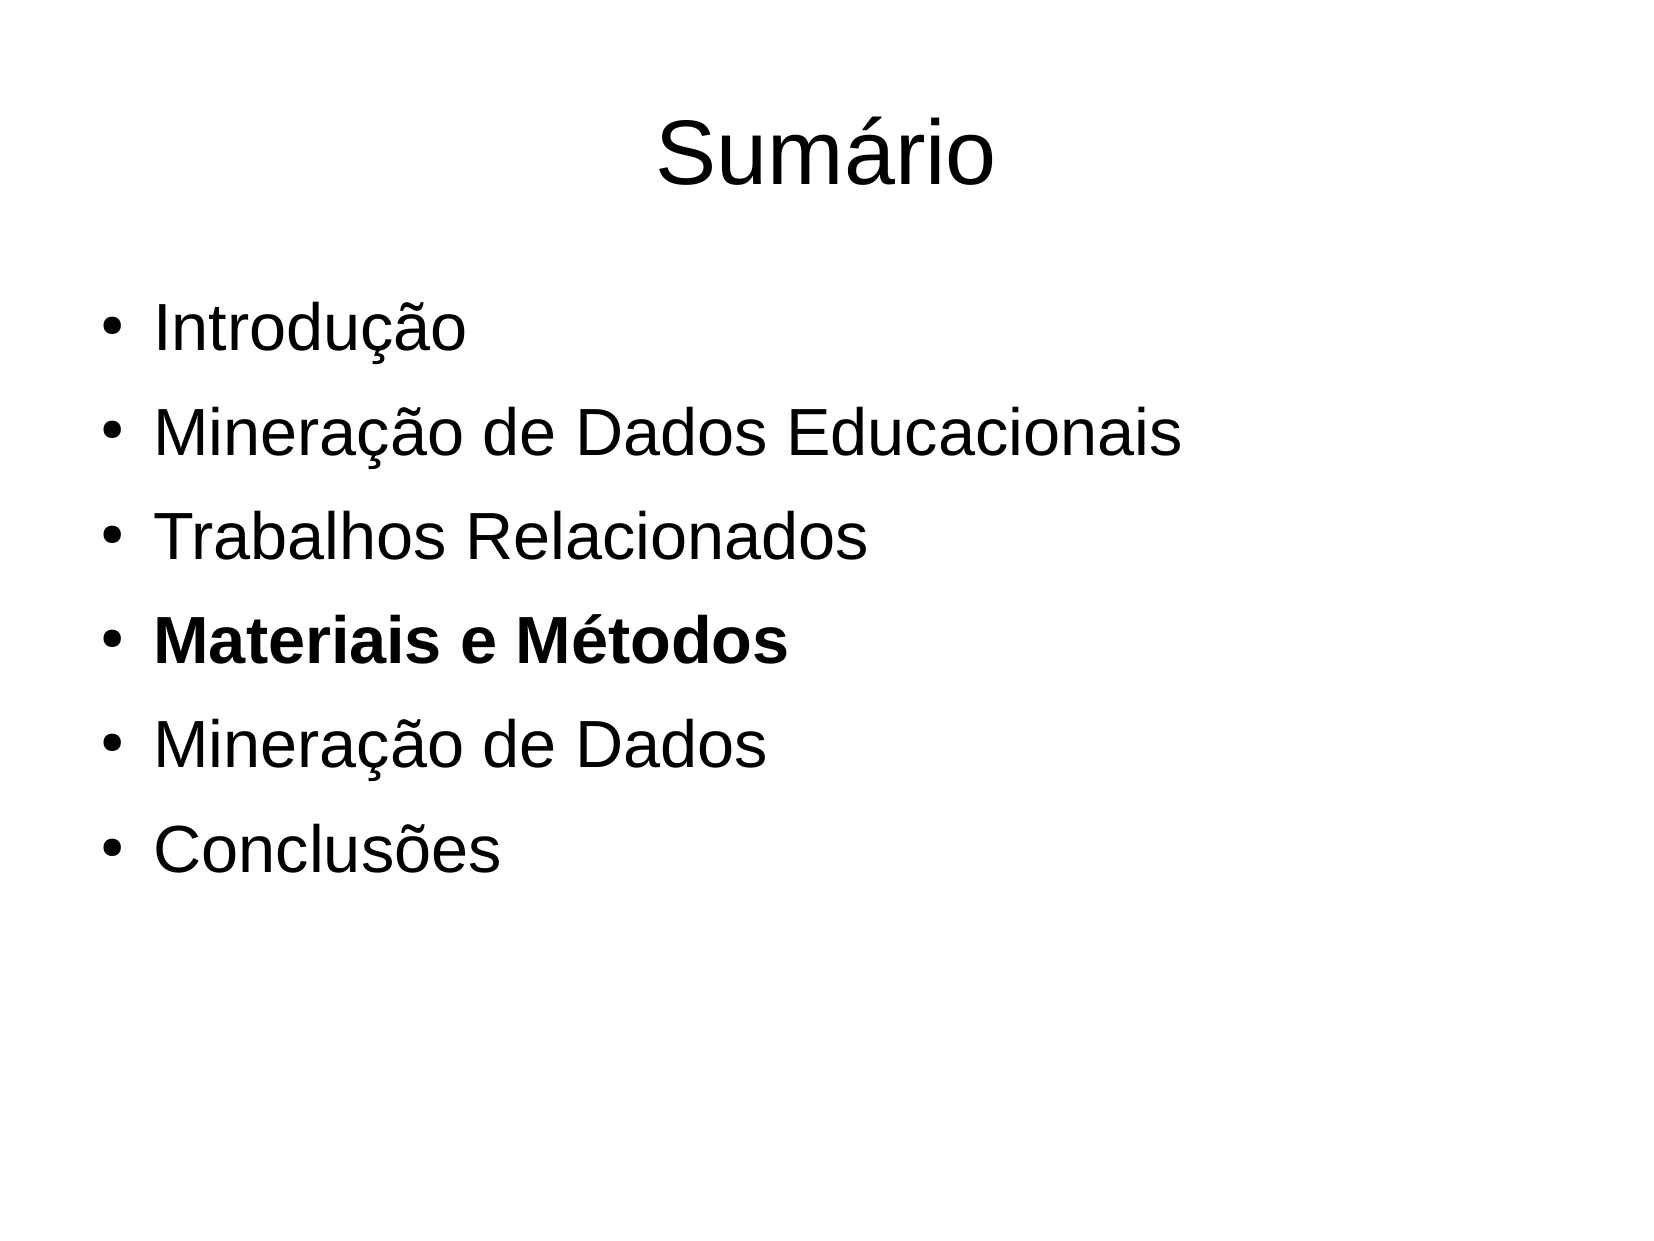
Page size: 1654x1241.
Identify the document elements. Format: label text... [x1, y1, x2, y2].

title Sumário [82, 49, 1571, 257]
list Introdução Mineração de Dados Educacionais Trabalhos Relacionados Materiais e Métodos Mineração de Dados Conclusões [82, 290, 1571, 1010]
